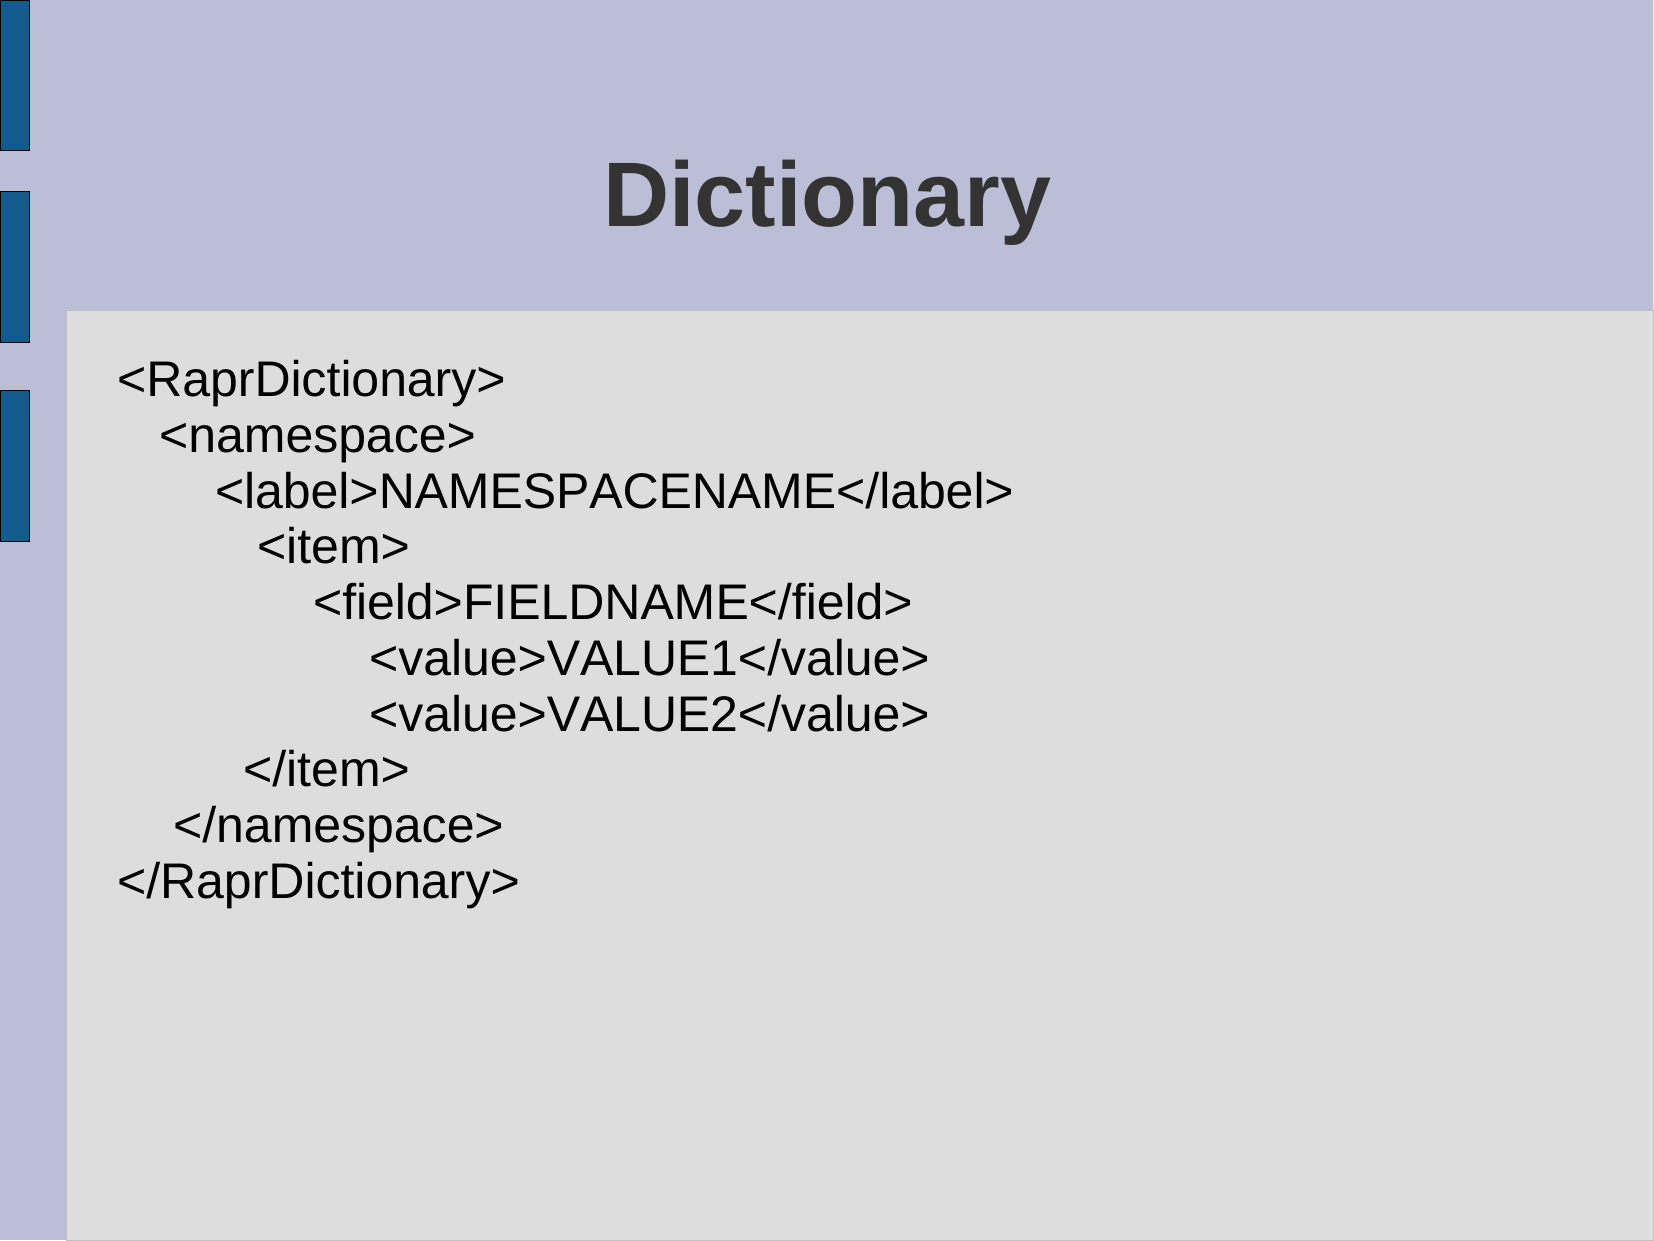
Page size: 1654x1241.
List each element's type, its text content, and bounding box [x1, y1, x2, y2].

text_box [92, 338, 1210, 631]
title Dictionary [121, 91, 1534, 299]
text_box <RaprDictionary> <namespace> <label>NAMESPACENAME</label> <item> <field>FIELDNAME</field> <value>VALUE1</value> <value>VALUE2</value> </item> </namespace> </RaprDictionary> [117, 351, 1602, 1179]
